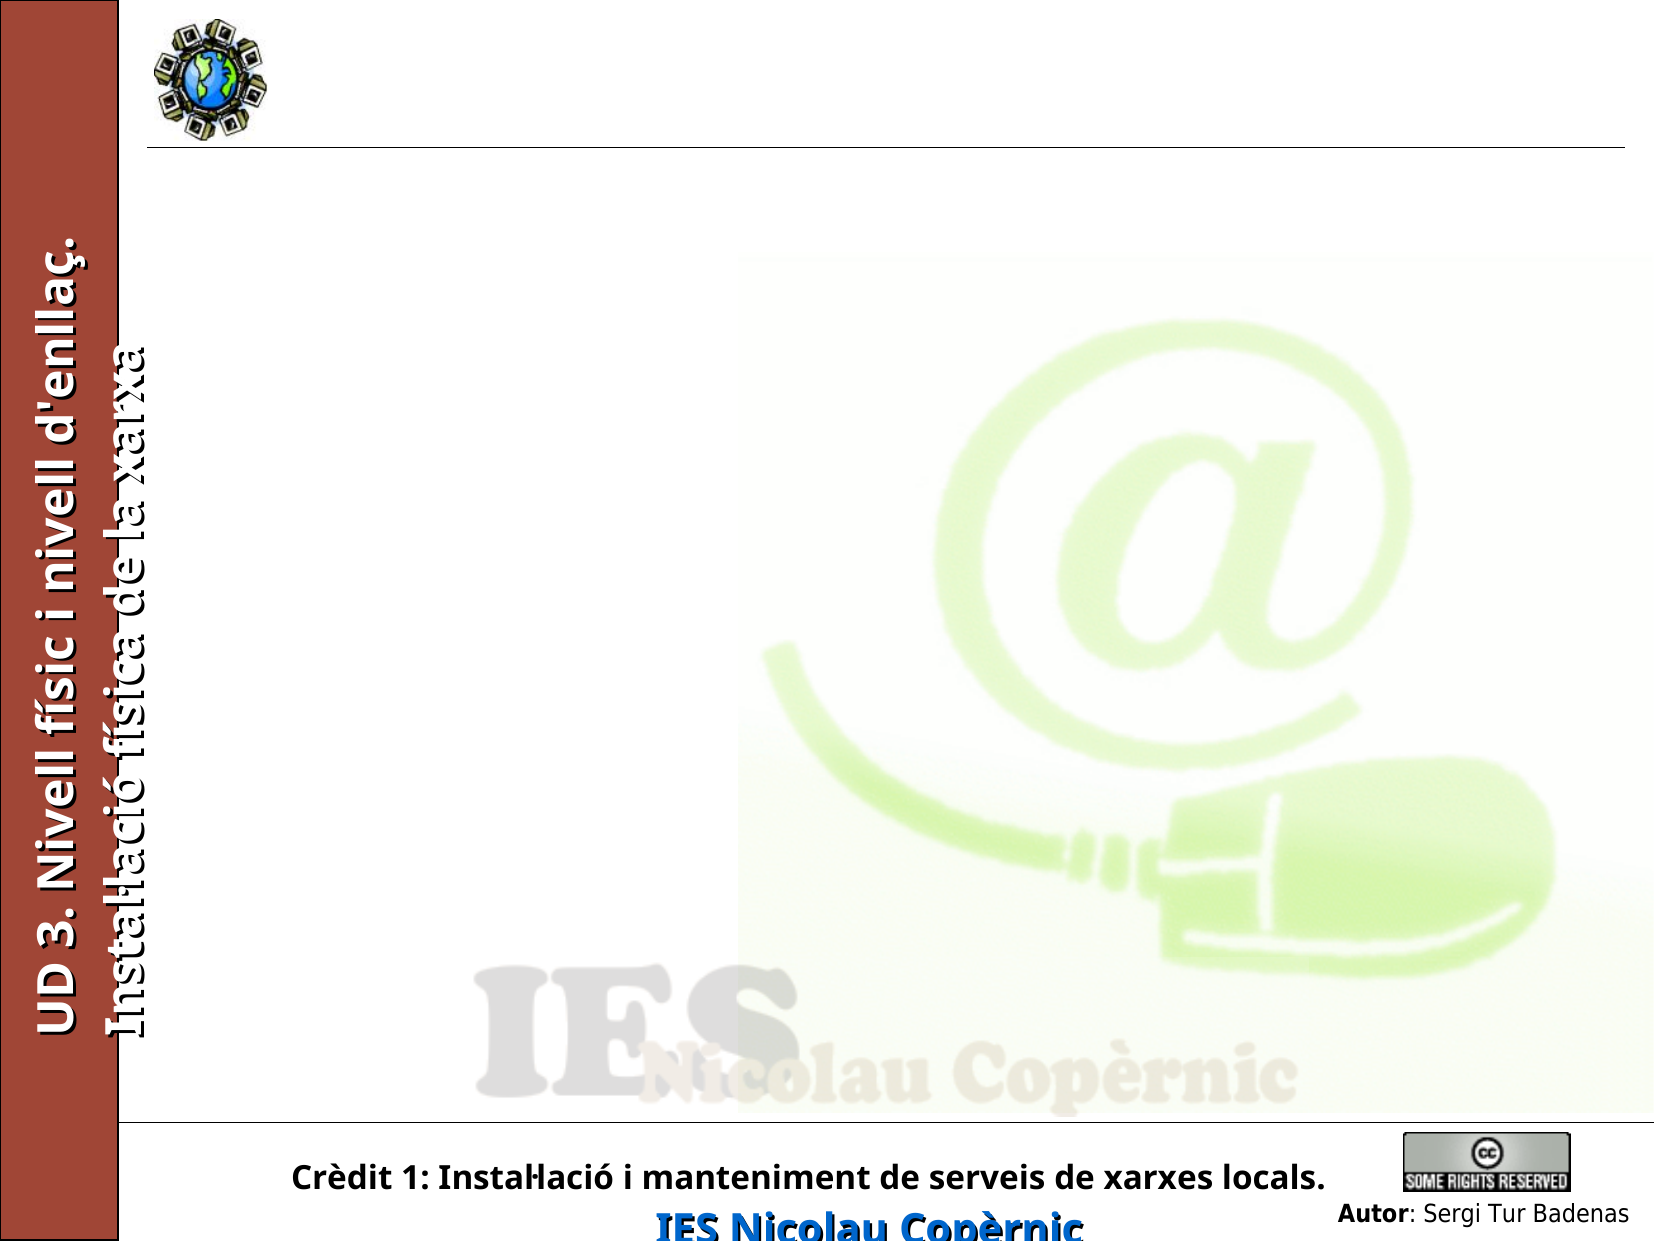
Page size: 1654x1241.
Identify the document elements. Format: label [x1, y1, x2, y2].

picture [154, 19, 268, 142]
picture [466, 252, 1654, 1117]
picture [1403, 1132, 1571, 1192]
